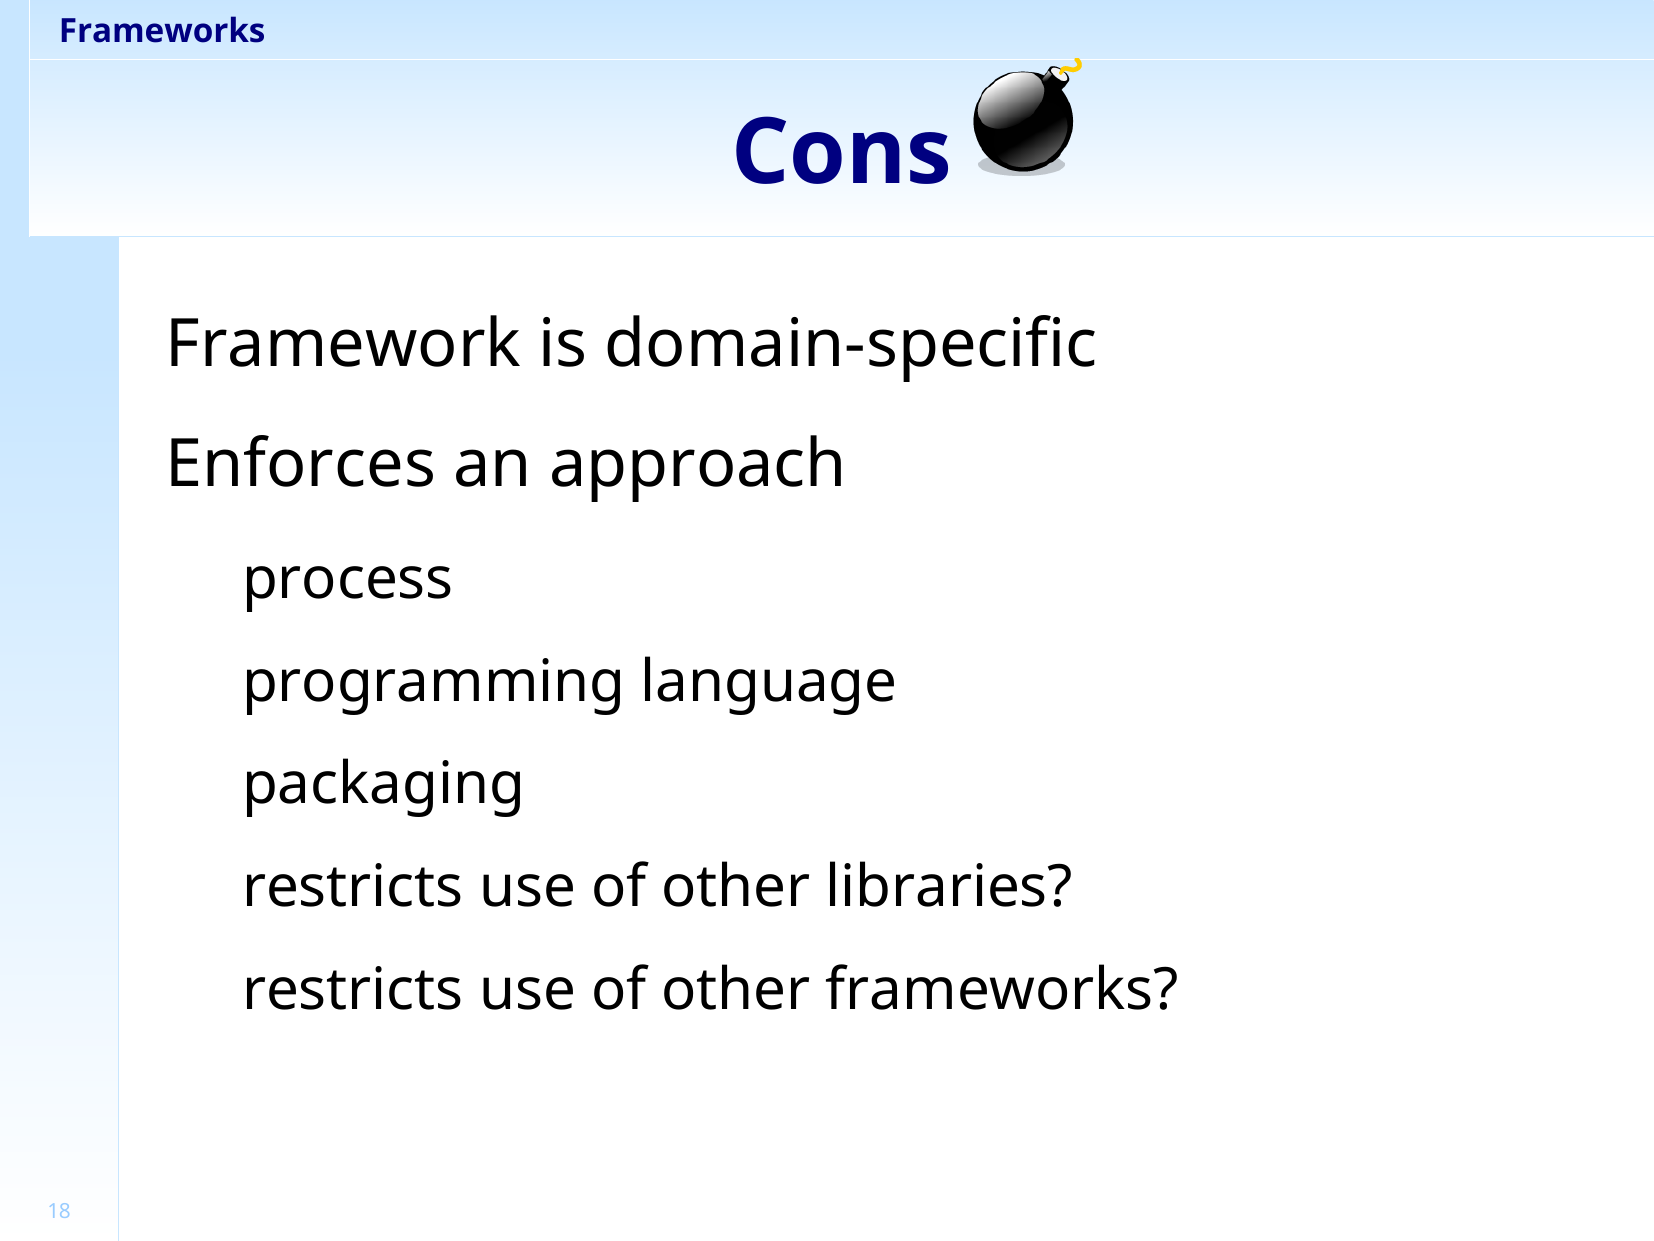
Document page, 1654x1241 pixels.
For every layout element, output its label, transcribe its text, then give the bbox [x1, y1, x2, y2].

title Frameworks [59, 0, 355, 60]
title Cons [29, 59, 1654, 237]
list Framework is domain-specific Enforces an approach process programming language packaging restricts use of other libraries? restricts use of other frameworks? [147, 295, 1625, 1182]
picture [968, 58, 1087, 178]
